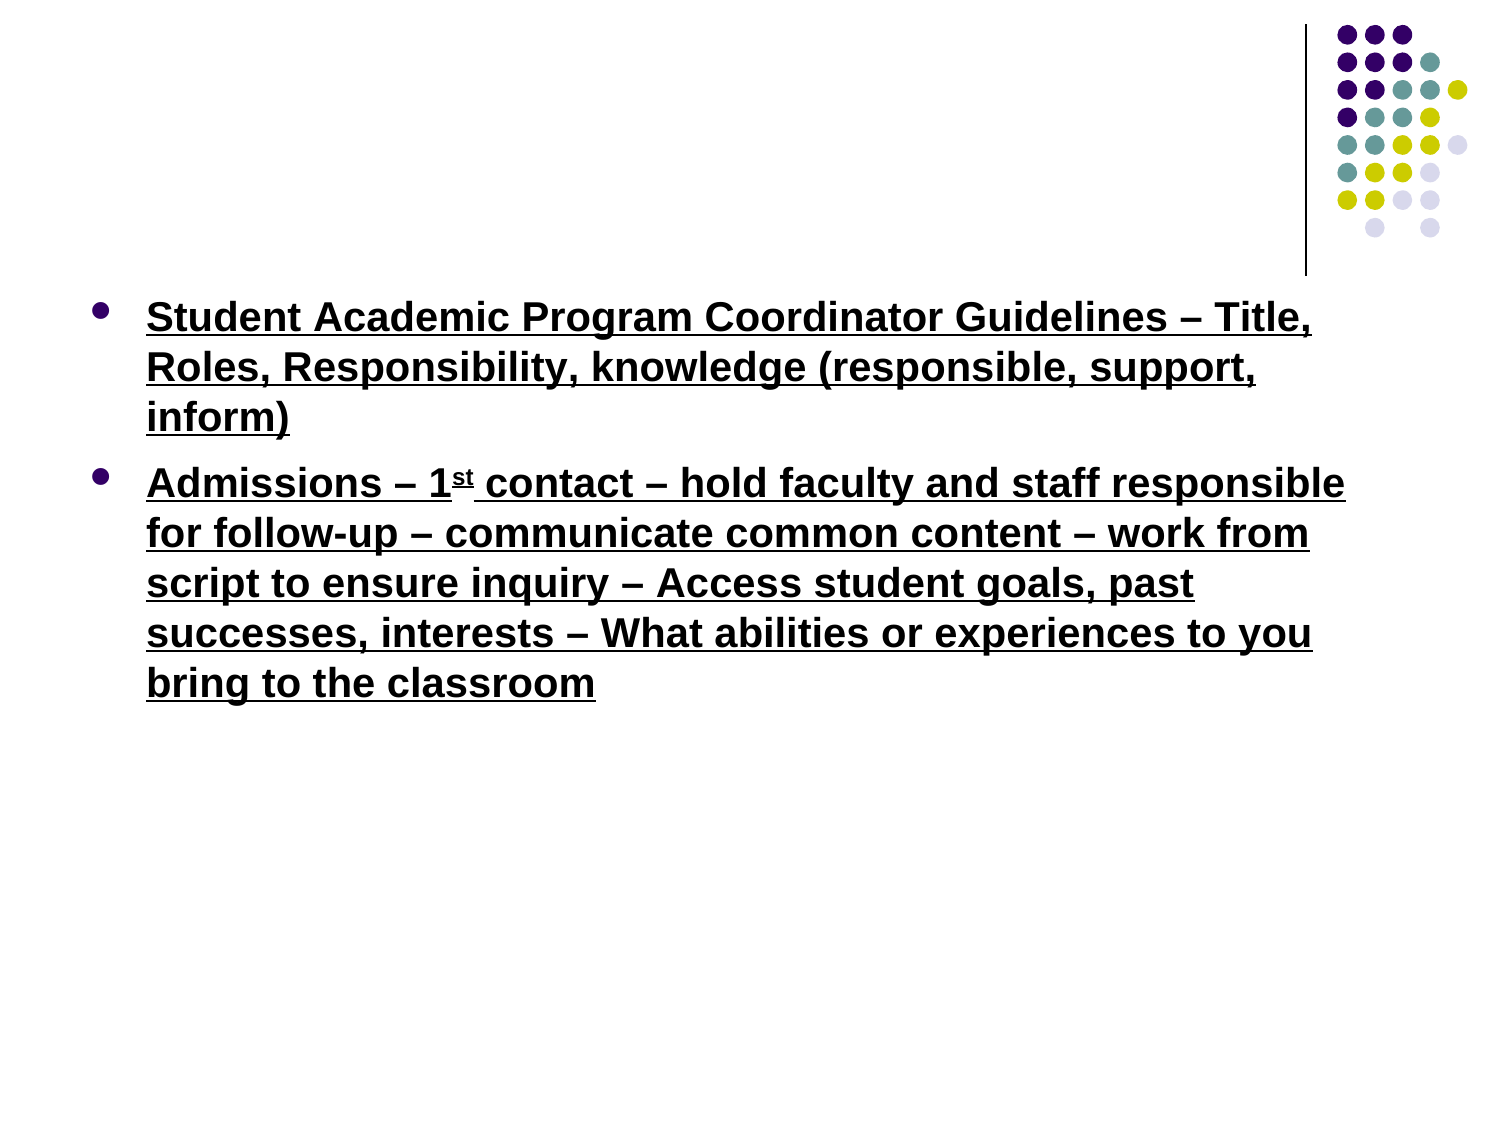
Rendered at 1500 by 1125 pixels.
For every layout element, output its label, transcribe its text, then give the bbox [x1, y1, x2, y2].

list Student Academic Program Coordinator Guidelines – Title, Roles, Responsibility, knowledge (responsible, support, inform) Admissions – 1st contact – hold faculty and staff responsible for follow-up – communicate common content – work from script to ensure inquiry – Access student goals, past successes, interests – What abilities or experiences to you bring to the classroom [75, 282, 1426, 1006]
